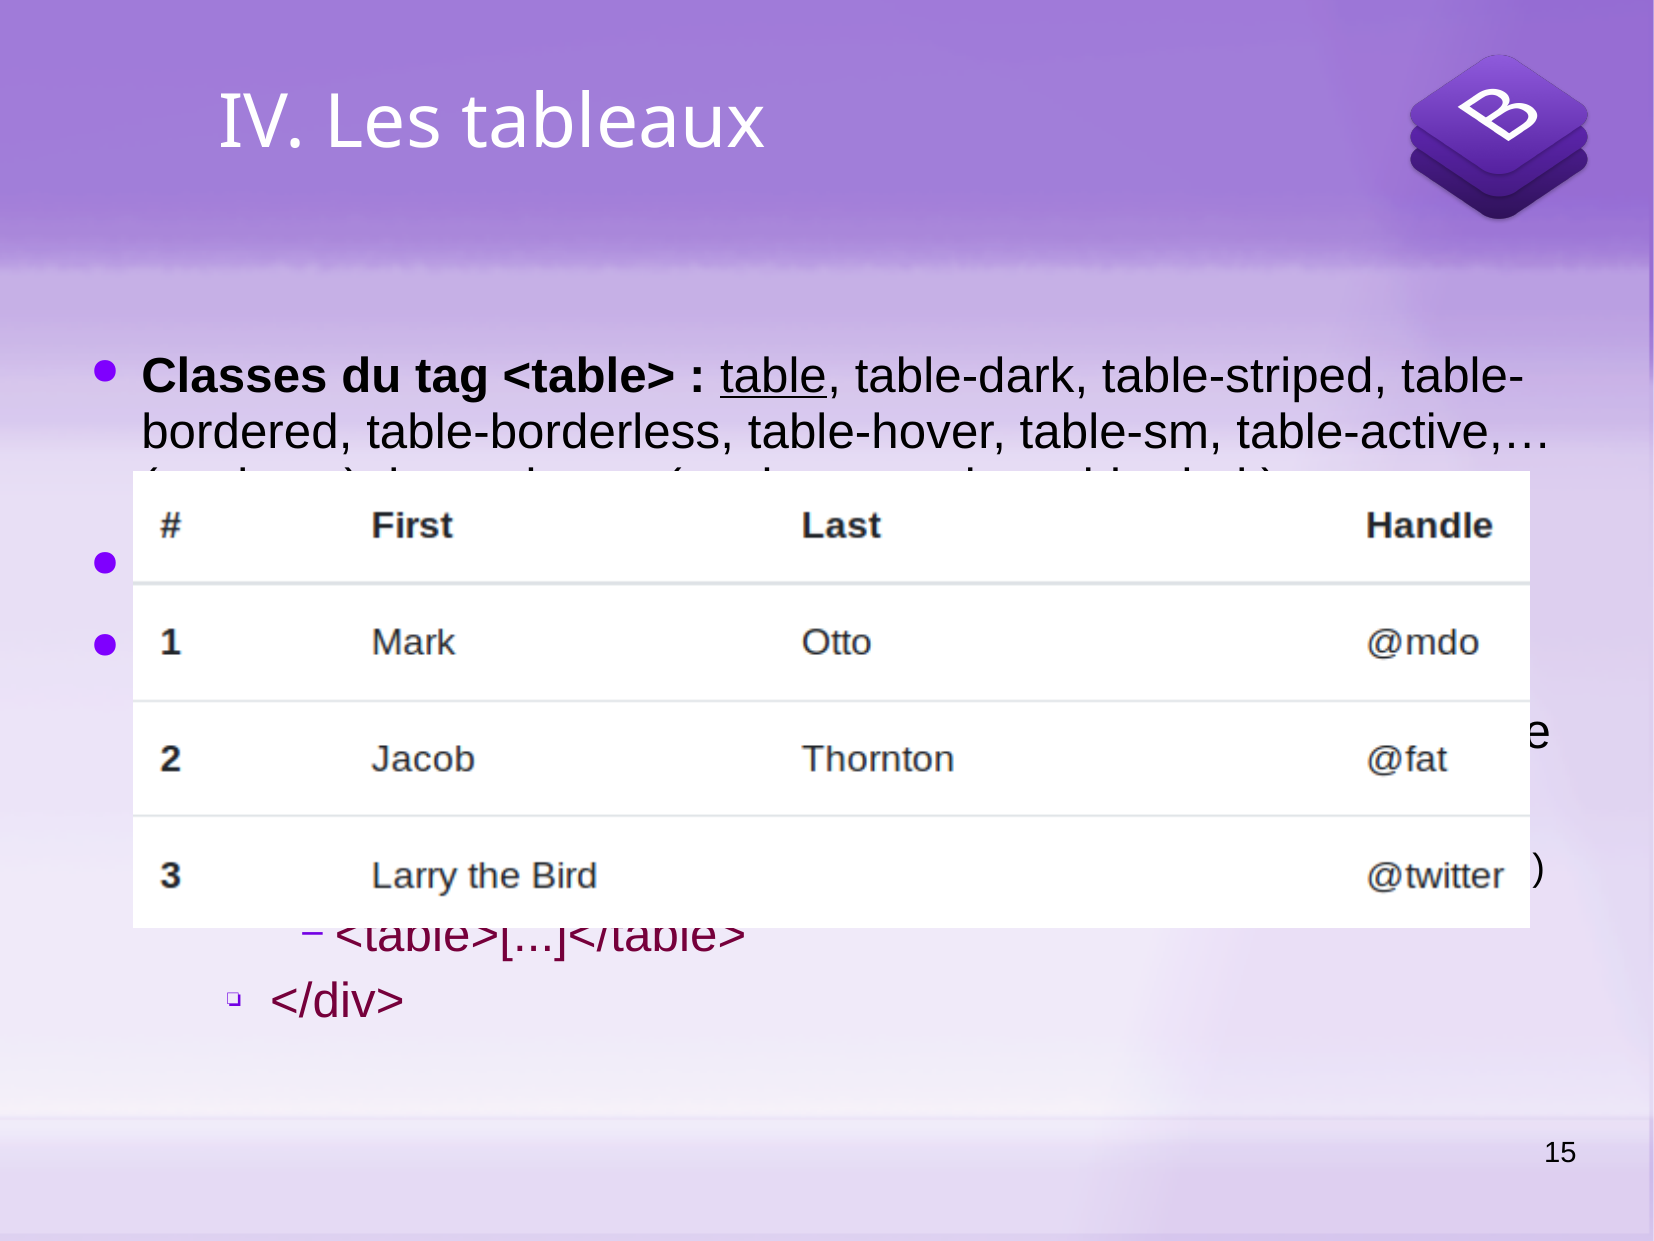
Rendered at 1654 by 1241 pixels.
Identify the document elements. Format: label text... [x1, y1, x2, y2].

title IV. Les tableaux [218, 59, 1400, 178]
list Classes du tag <table> : table, table-dark, table-striped, table-bordered, table-borderless, table-hover, table-sm, table-active,… (couleurs), bg-active,… (couleurs sur les table-dark) Classes du tag <thead> : thead-light, thead-dark Rendre un tableau responsive Pour cela il faut une div ou section contenant la table de cette manière : <div class=’table-responsive’> (ou table-responsive-## (xs, sm,...)) <table>[...]</table> </div> [76, 348, 1565, 1068]
picture [0, 0, 1654, 1241]
